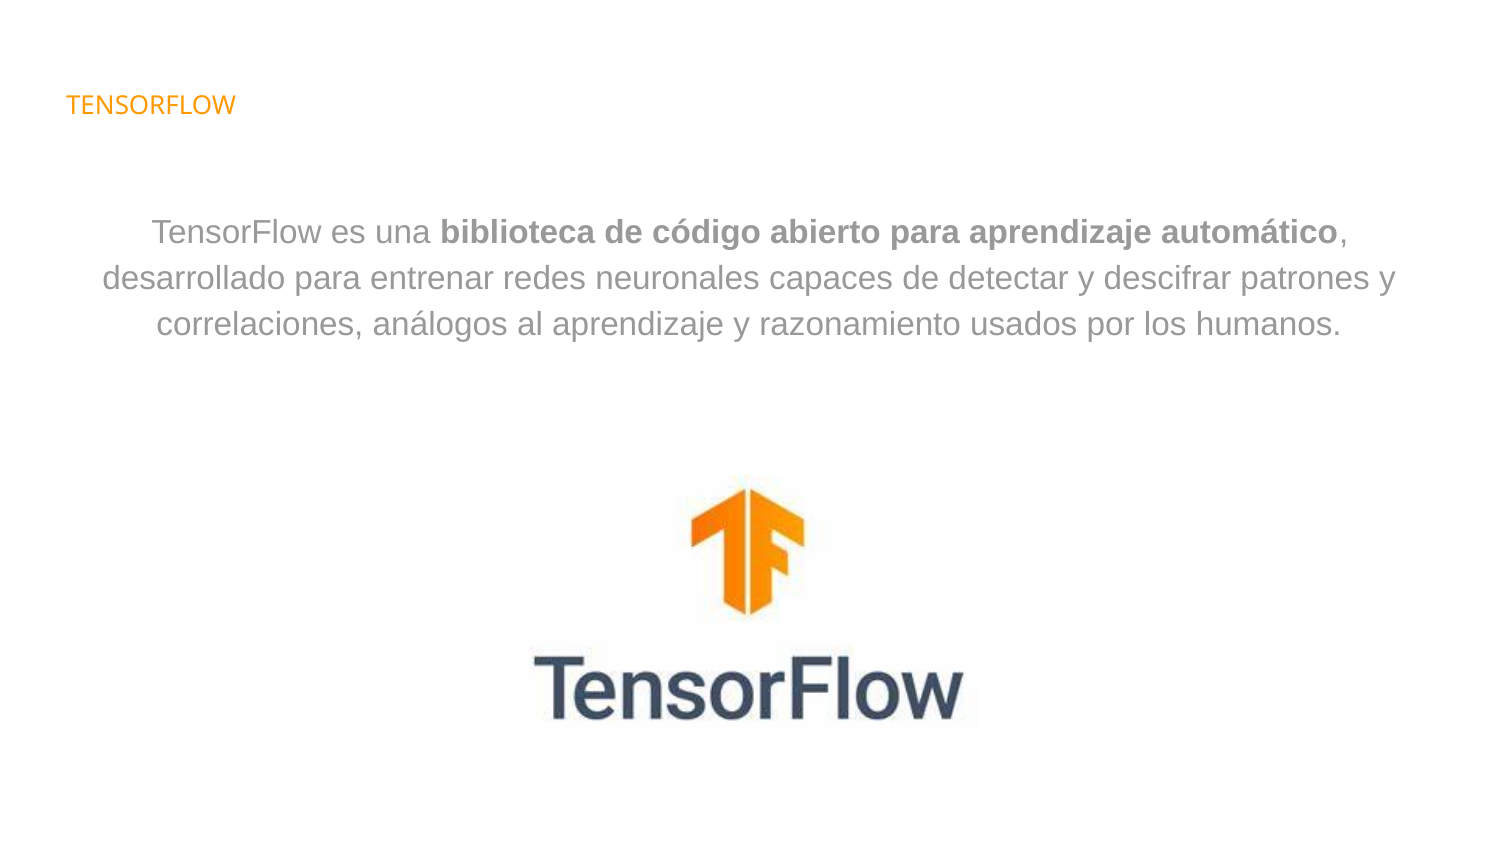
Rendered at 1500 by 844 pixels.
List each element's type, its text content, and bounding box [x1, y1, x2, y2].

title TENSORFLOW [51, 72, 1449, 167]
picture [521, 475, 979, 735]
list TensorFlow es una biblioteca de código abierto para aprendizaje automático, desarrollado para entrenar redes neuronales capaces de detectar y descifrar patrones y correlaciones, análogos al aprendizaje y razonamiento usados por los humanos. [51, 189, 1449, 750]
